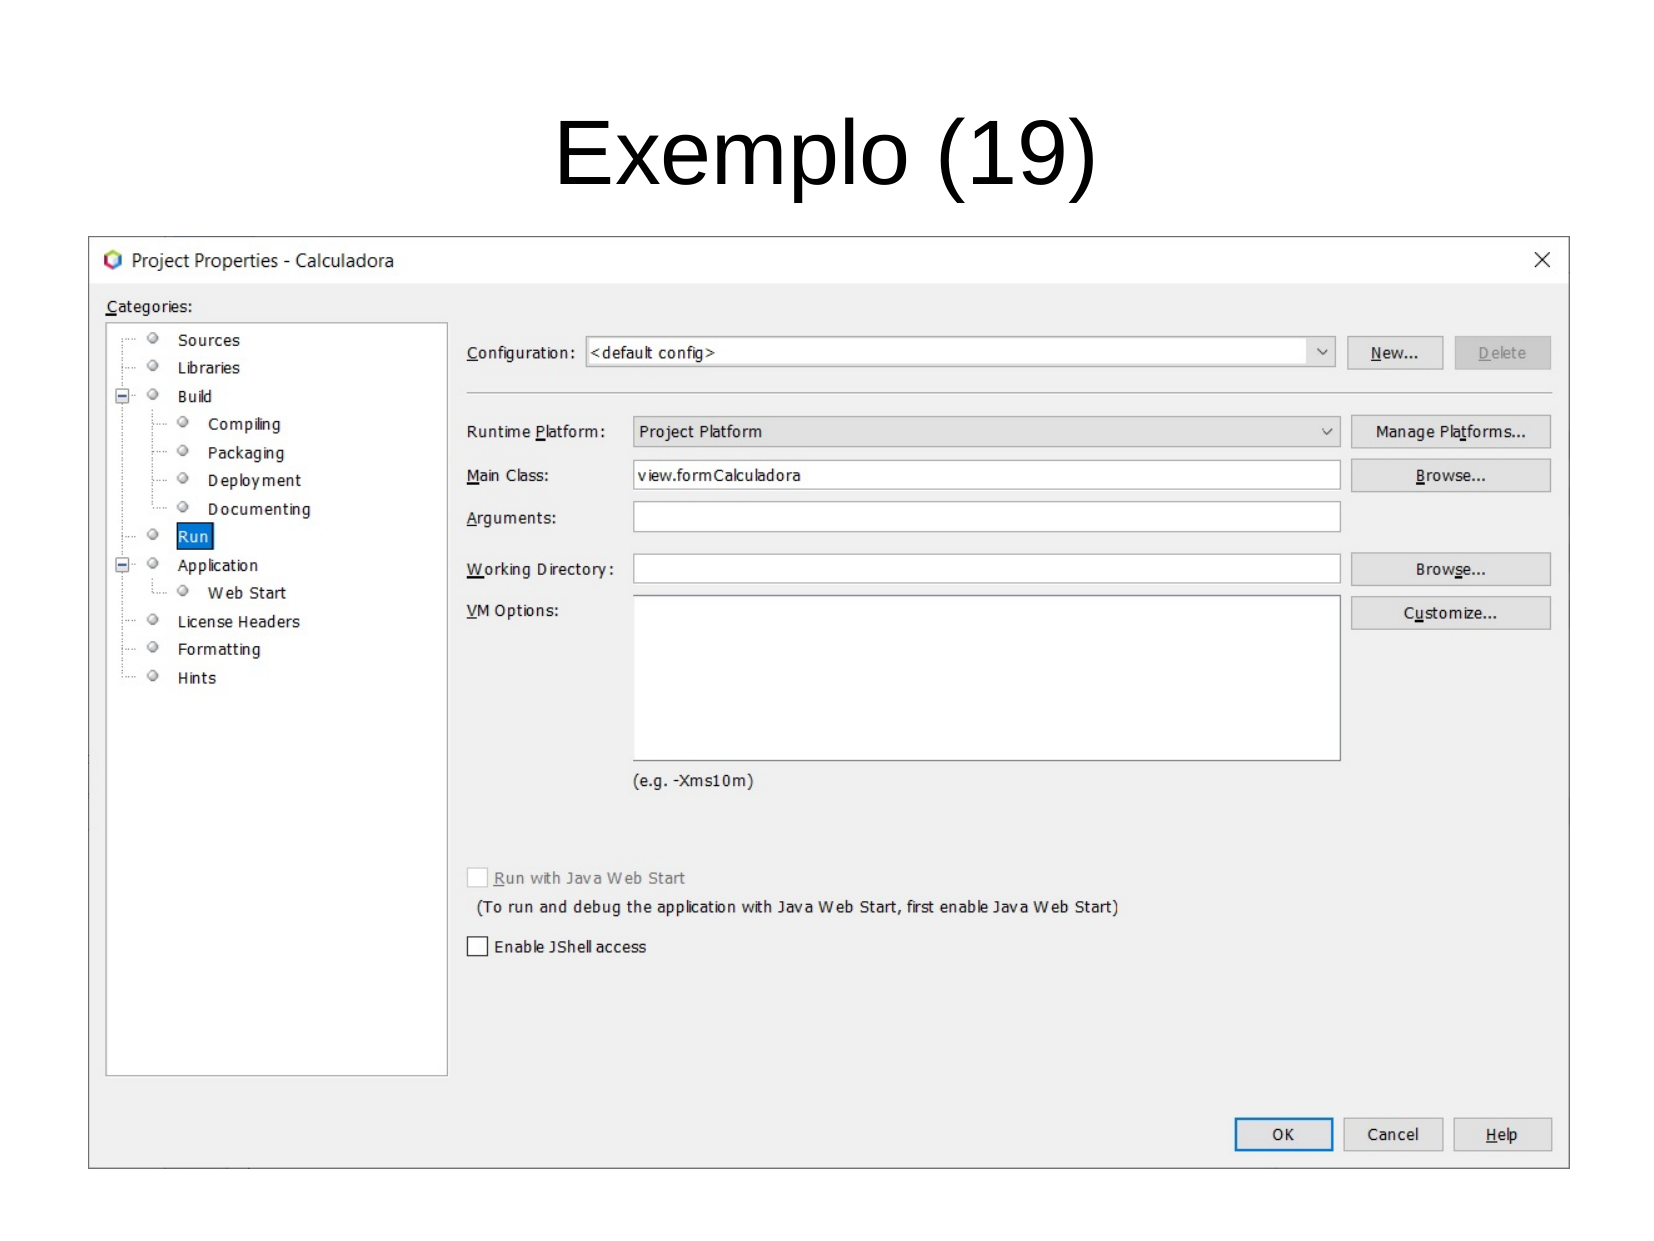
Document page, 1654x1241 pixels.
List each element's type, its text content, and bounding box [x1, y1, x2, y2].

picture [88, 236, 1570, 1169]
title Exemplo (19) [82, 49, 1571, 257]
